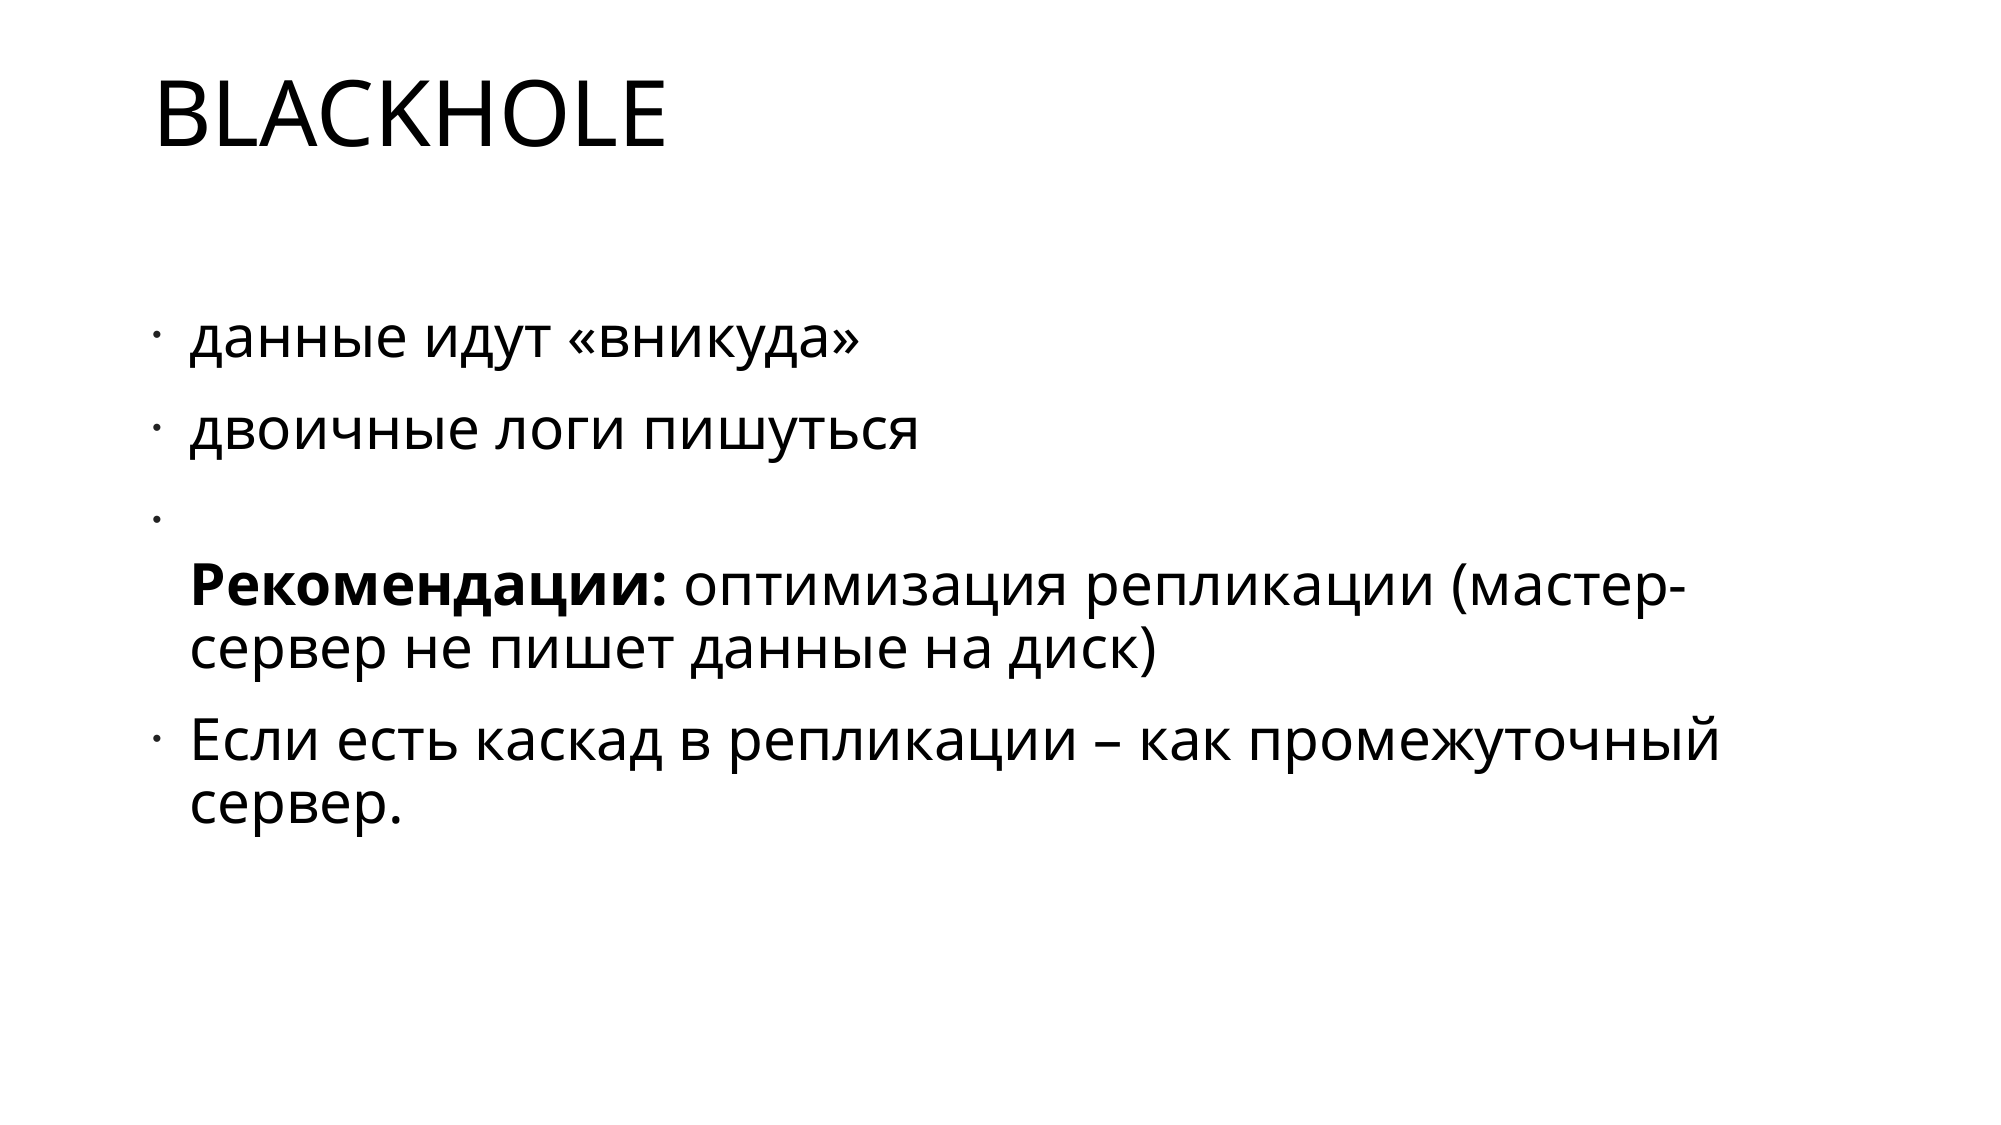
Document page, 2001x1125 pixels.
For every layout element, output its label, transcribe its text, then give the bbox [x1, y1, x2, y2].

list данные идут «вникуда» двоичные логи пишуться Рекомендации: оптимизация репликации (мастер-сервер не пишет данные на диск) Если есть каскад в репликации – как промежуточный сервер. [137, 299, 1863, 1014]
title BLACKHOLE [137, 59, 1863, 278]
